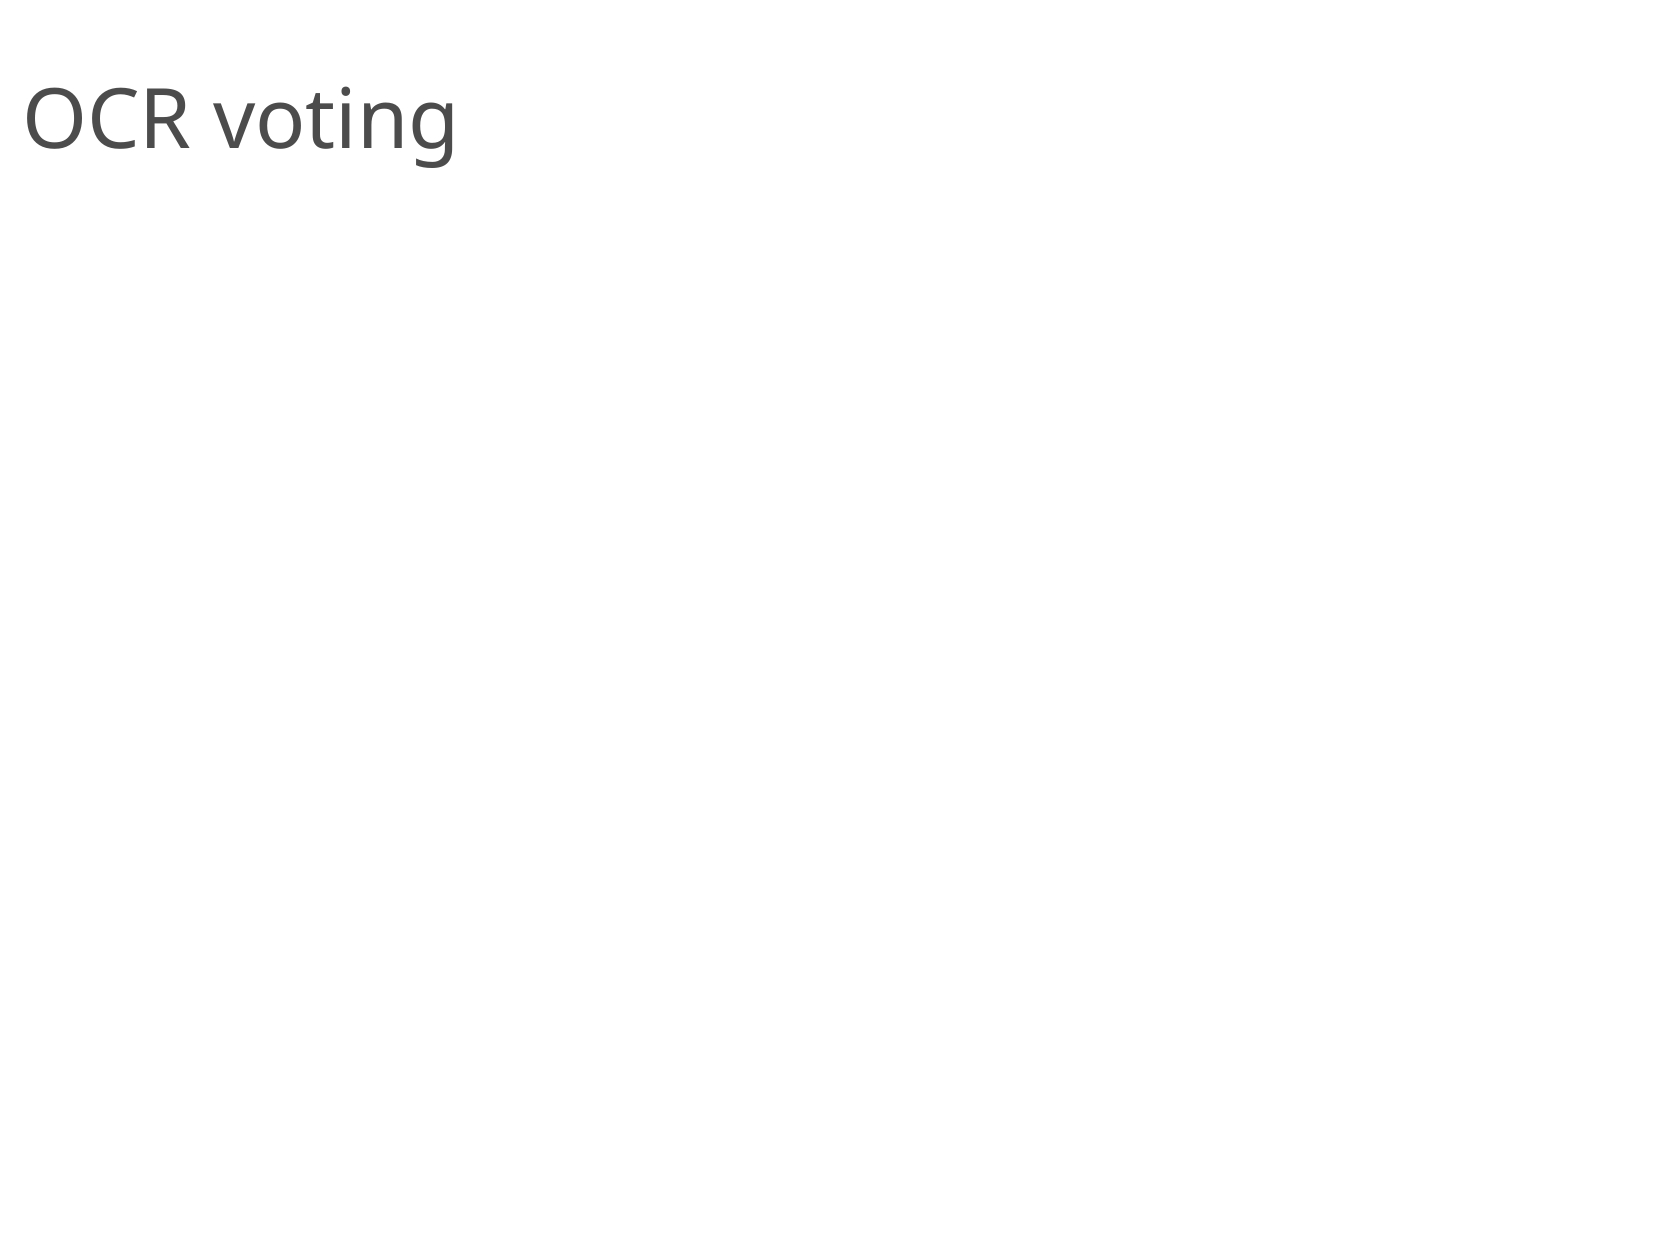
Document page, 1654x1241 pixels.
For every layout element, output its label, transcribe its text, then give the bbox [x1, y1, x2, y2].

title OCR voting [22, 26, 1654, 205]
